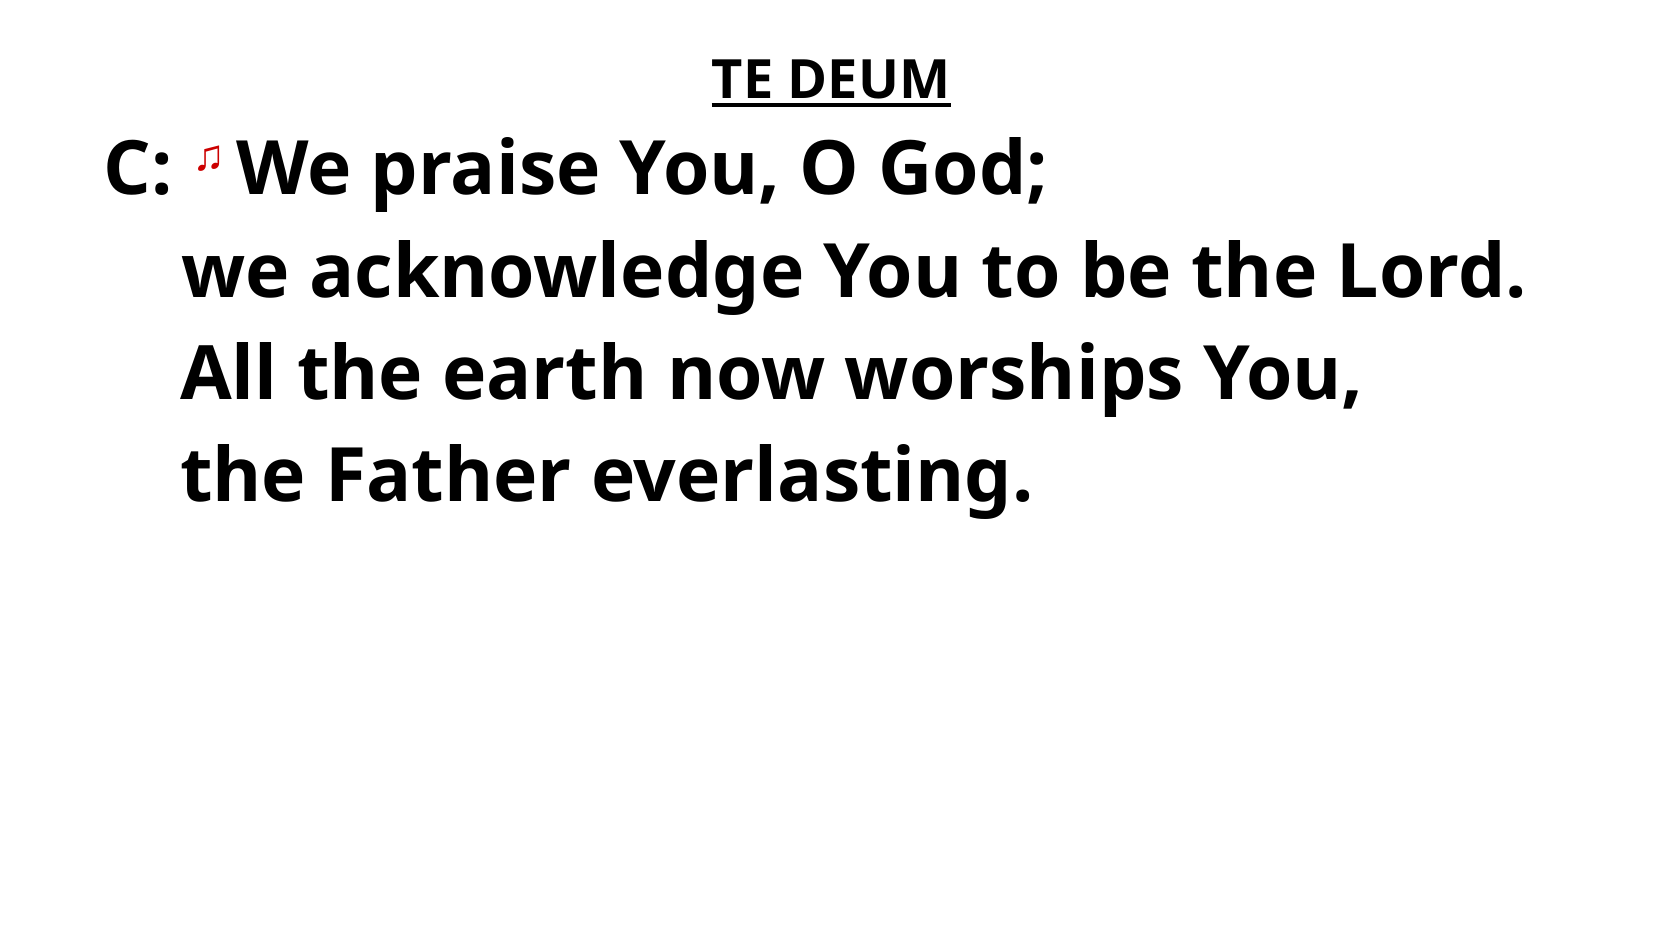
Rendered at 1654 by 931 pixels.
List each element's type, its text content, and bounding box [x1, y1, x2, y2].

text_box TE DEUM C: ♫ We praise You, O God; we acknowledge You to be the Lord. All the earth now worships You, the Father everlasting. [88, 33, 1574, 520]
